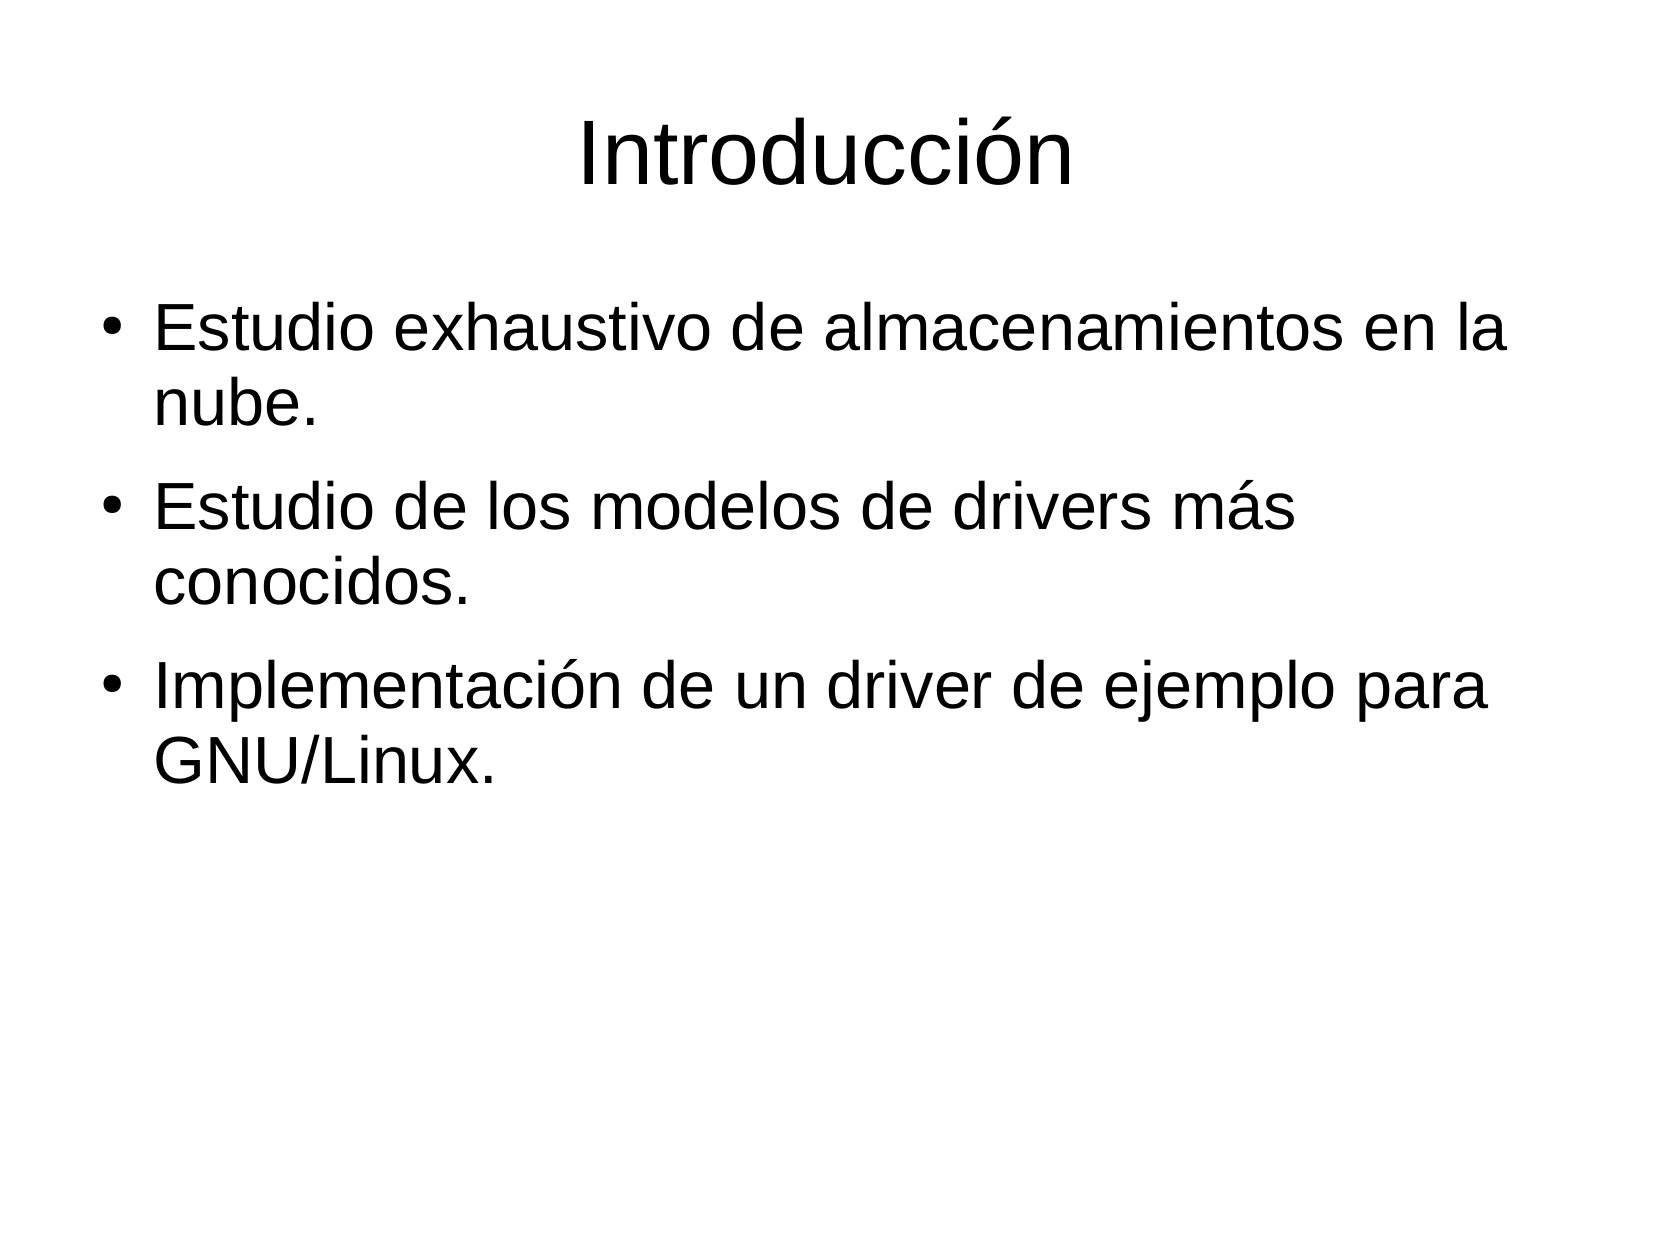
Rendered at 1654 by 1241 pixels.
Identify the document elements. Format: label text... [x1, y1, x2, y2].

list Estudio exhaustivo de almacenamientos en la nube. Estudio de los modelos de drivers más conocidos. Implementación de un driver de ejemplo para GNU/Linux. [82, 290, 1538, 1010]
title Introducción [82, 49, 1571, 257]
